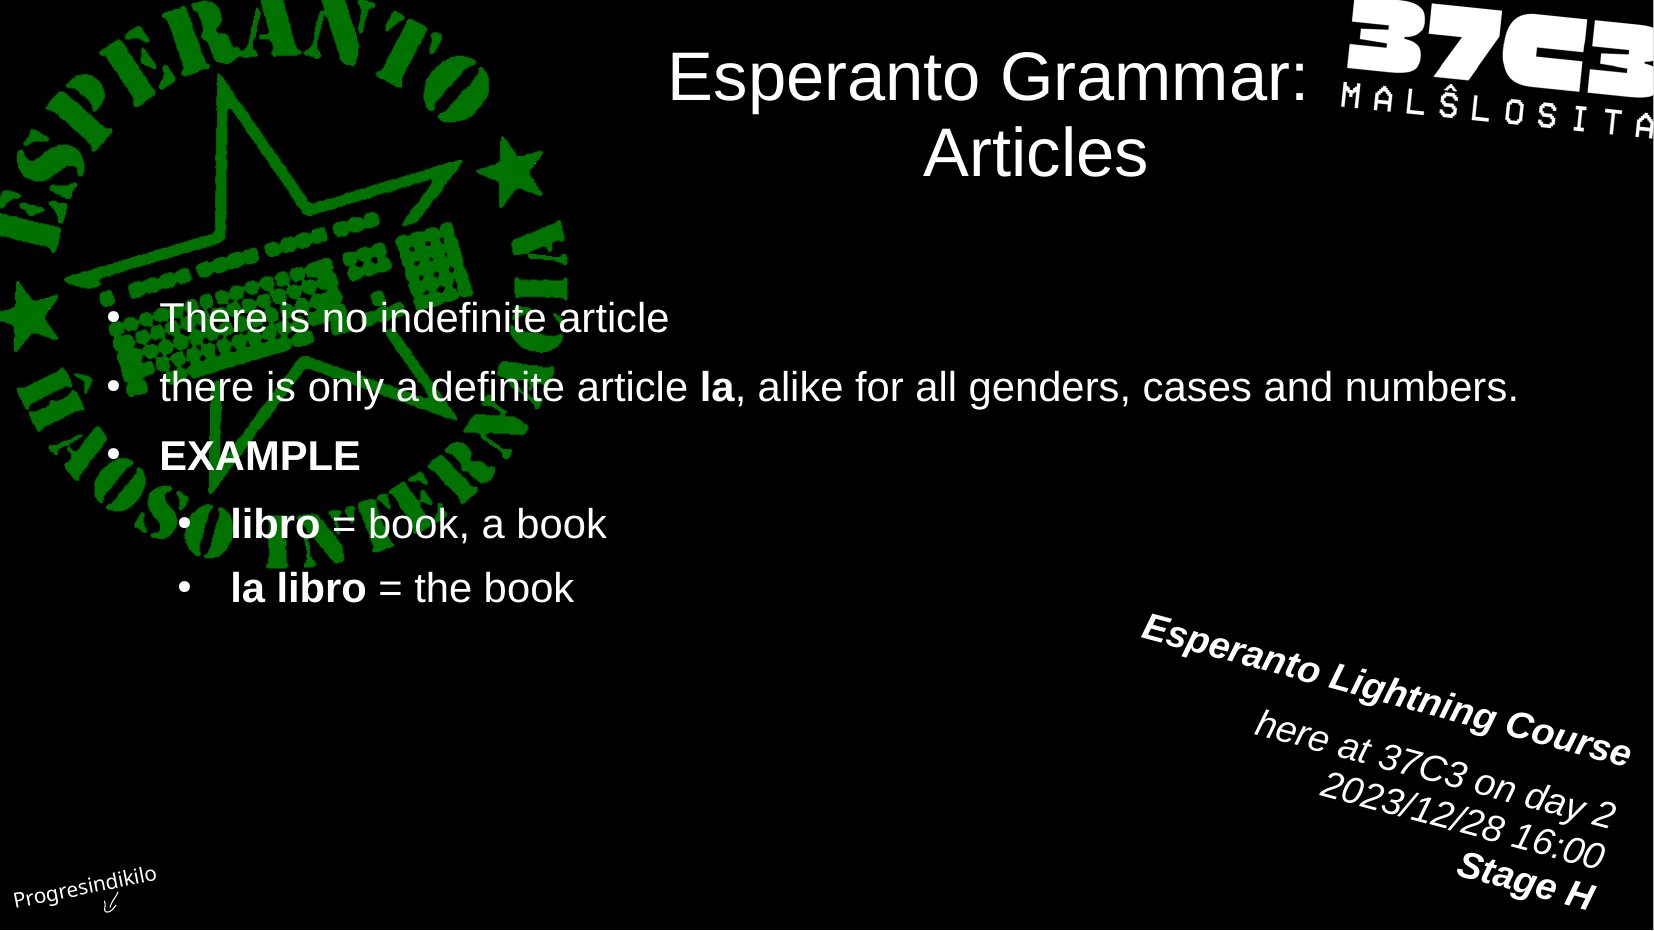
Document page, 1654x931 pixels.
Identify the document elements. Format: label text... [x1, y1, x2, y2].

list Esperanto Lightning Course here at 37C3 on day 2 2023/12/28 16:00 Stage H [868, 552, 1637, 931]
picture [1349, 0, 1654, 139]
picture [0, 0, 591, 591]
title Esperanto Grammar: Articles [501, 37, 1571, 193]
list There is no indefinite article there is only a definite article la, alike for all genders, cases and numbers. EXAMPLE libro = book, a book la libro = the book [88, 295, 1571, 857]
